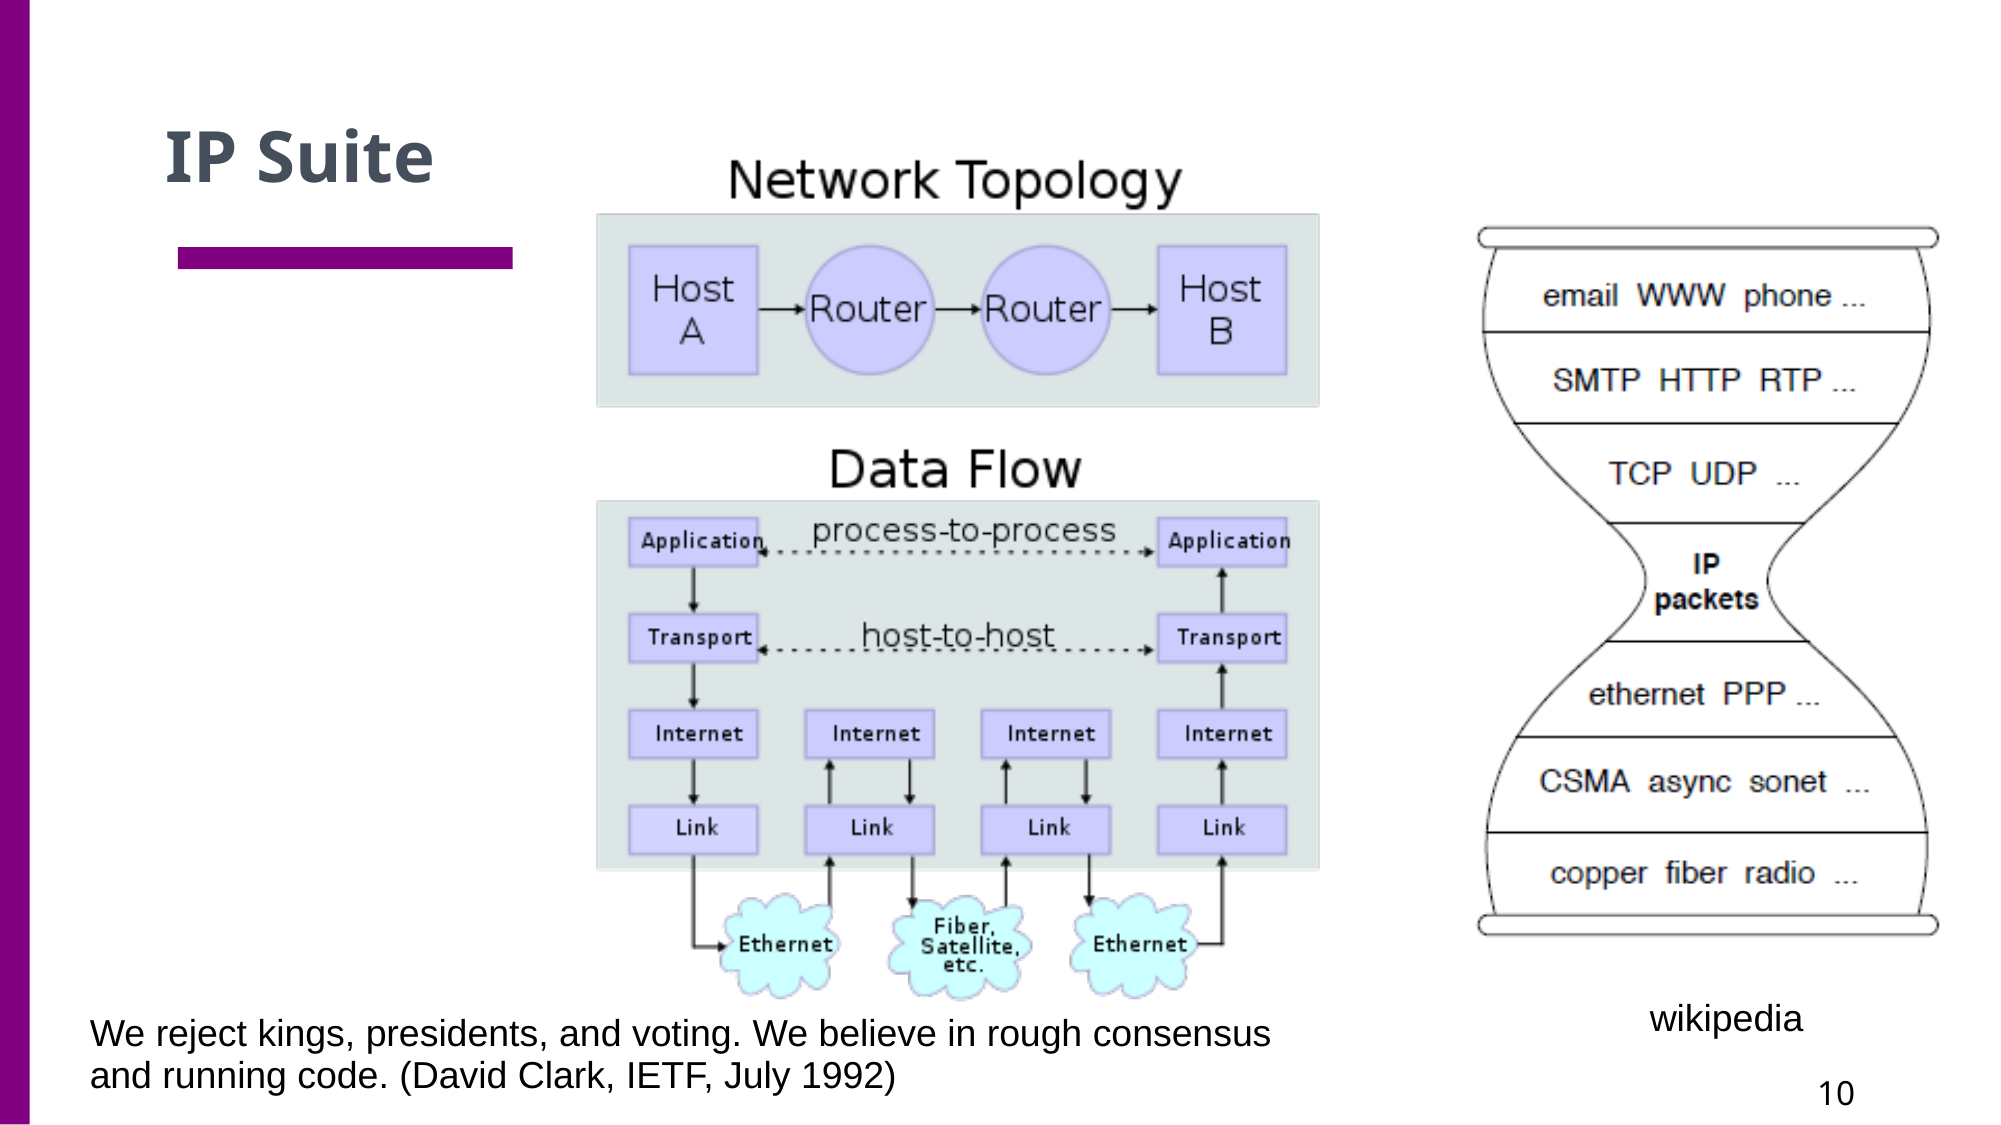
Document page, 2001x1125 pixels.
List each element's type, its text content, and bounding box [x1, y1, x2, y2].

picture [566, 134, 1351, 1005]
text_box We reject kings, presidents, and voting. We believe in rough consensus and running code. (David Clark, IETF, July 1992) [75, 1005, 1486, 1125]
picture [1410, 209, 1981, 967]
text_box wikipedia [1635, 990, 1819, 1047]
text_box IP Suite [151, 0, 1849, 212]
